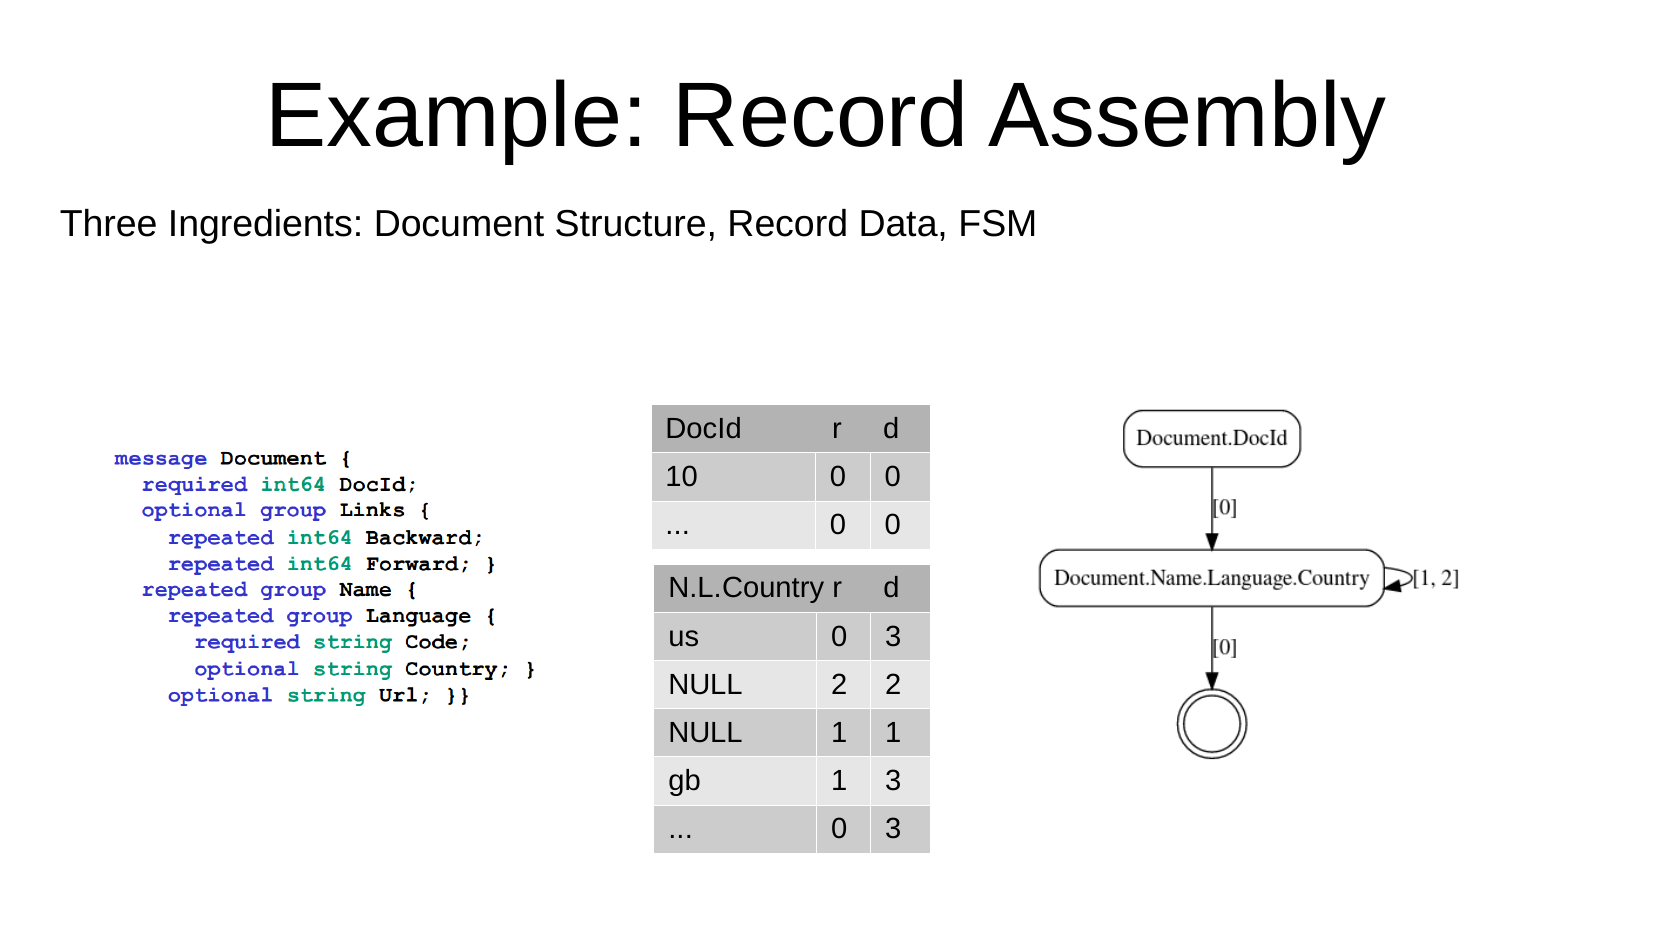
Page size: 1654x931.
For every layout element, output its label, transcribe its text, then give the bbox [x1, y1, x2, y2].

table_cell 0 [816, 453, 870, 501]
table_cell NULL [654, 709, 816, 756]
table_cell 0 [817, 806, 870, 853]
picture [1034, 404, 1466, 766]
table_cell 2 [871, 661, 930, 708]
table_header DocId r d [652, 405, 930, 452]
table_cell 0 [871, 502, 930, 549]
title Example: Record Assembly [82, 37, 1571, 193]
table_header N.L.Country r d [654, 565, 930, 612]
table_cell 2 [817, 661, 870, 708]
text_box Three Ingredients: Document Structure, Record Data, FSM [45, 195, 1054, 252]
table_cell 0 [817, 613, 870, 660]
table_cell 1 [817, 757, 870, 805]
table_cell 0 [816, 502, 870, 549]
table_cell 10 [652, 453, 815, 501]
picture [105, 440, 541, 721]
table_cell 0 [871, 453, 930, 501]
table_cell ... [652, 502, 815, 549]
table_cell us [654, 613, 816, 660]
table_cell 3 [871, 806, 930, 853]
table_cell 1 [817, 709, 870, 756]
table_cell ... [654, 806, 816, 853]
table_cell 3 [871, 757, 930, 805]
table_cell 3 [871, 613, 930, 660]
table_cell gb [654, 757, 816, 805]
table_cell NULL [654, 661, 816, 708]
table_cell 1 [871, 709, 930, 756]
